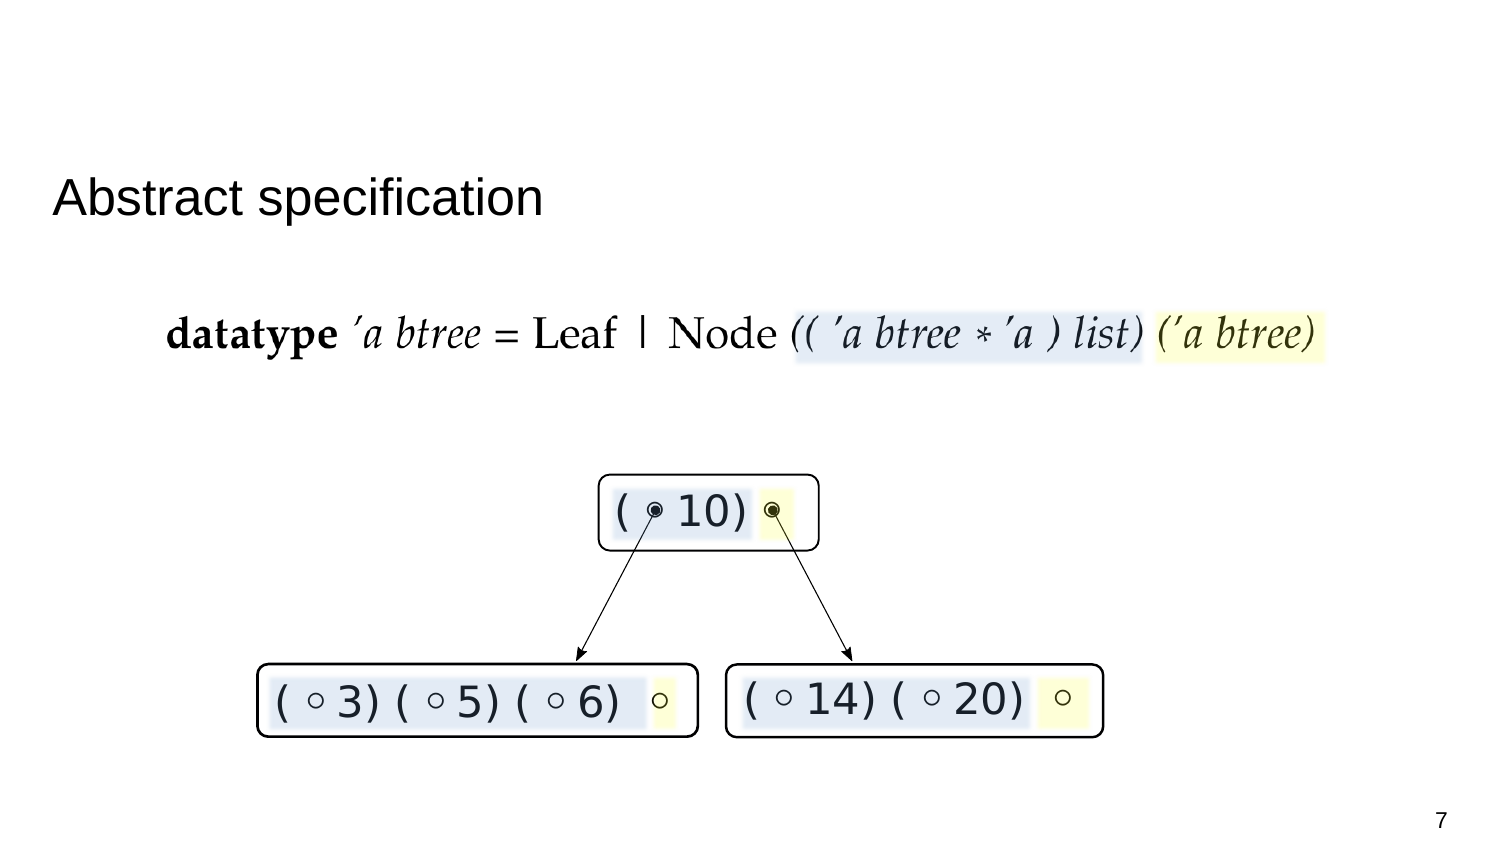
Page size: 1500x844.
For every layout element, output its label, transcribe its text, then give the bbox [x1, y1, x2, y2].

title Abstract specification [52, 159, 1449, 227]
text_box [798, 314, 1140, 361]
text_box [761, 490, 792, 538]
picture [135, 295, 1329, 367]
text_box [1158, 314, 1323, 361]
text_box [615, 491, 750, 538]
text_box [655, 680, 674, 727]
text_box [271, 679, 645, 728]
text_box [1040, 680, 1087, 727]
text_box [745, 679, 1028, 727]
picture [255, 472, 1152, 739]
